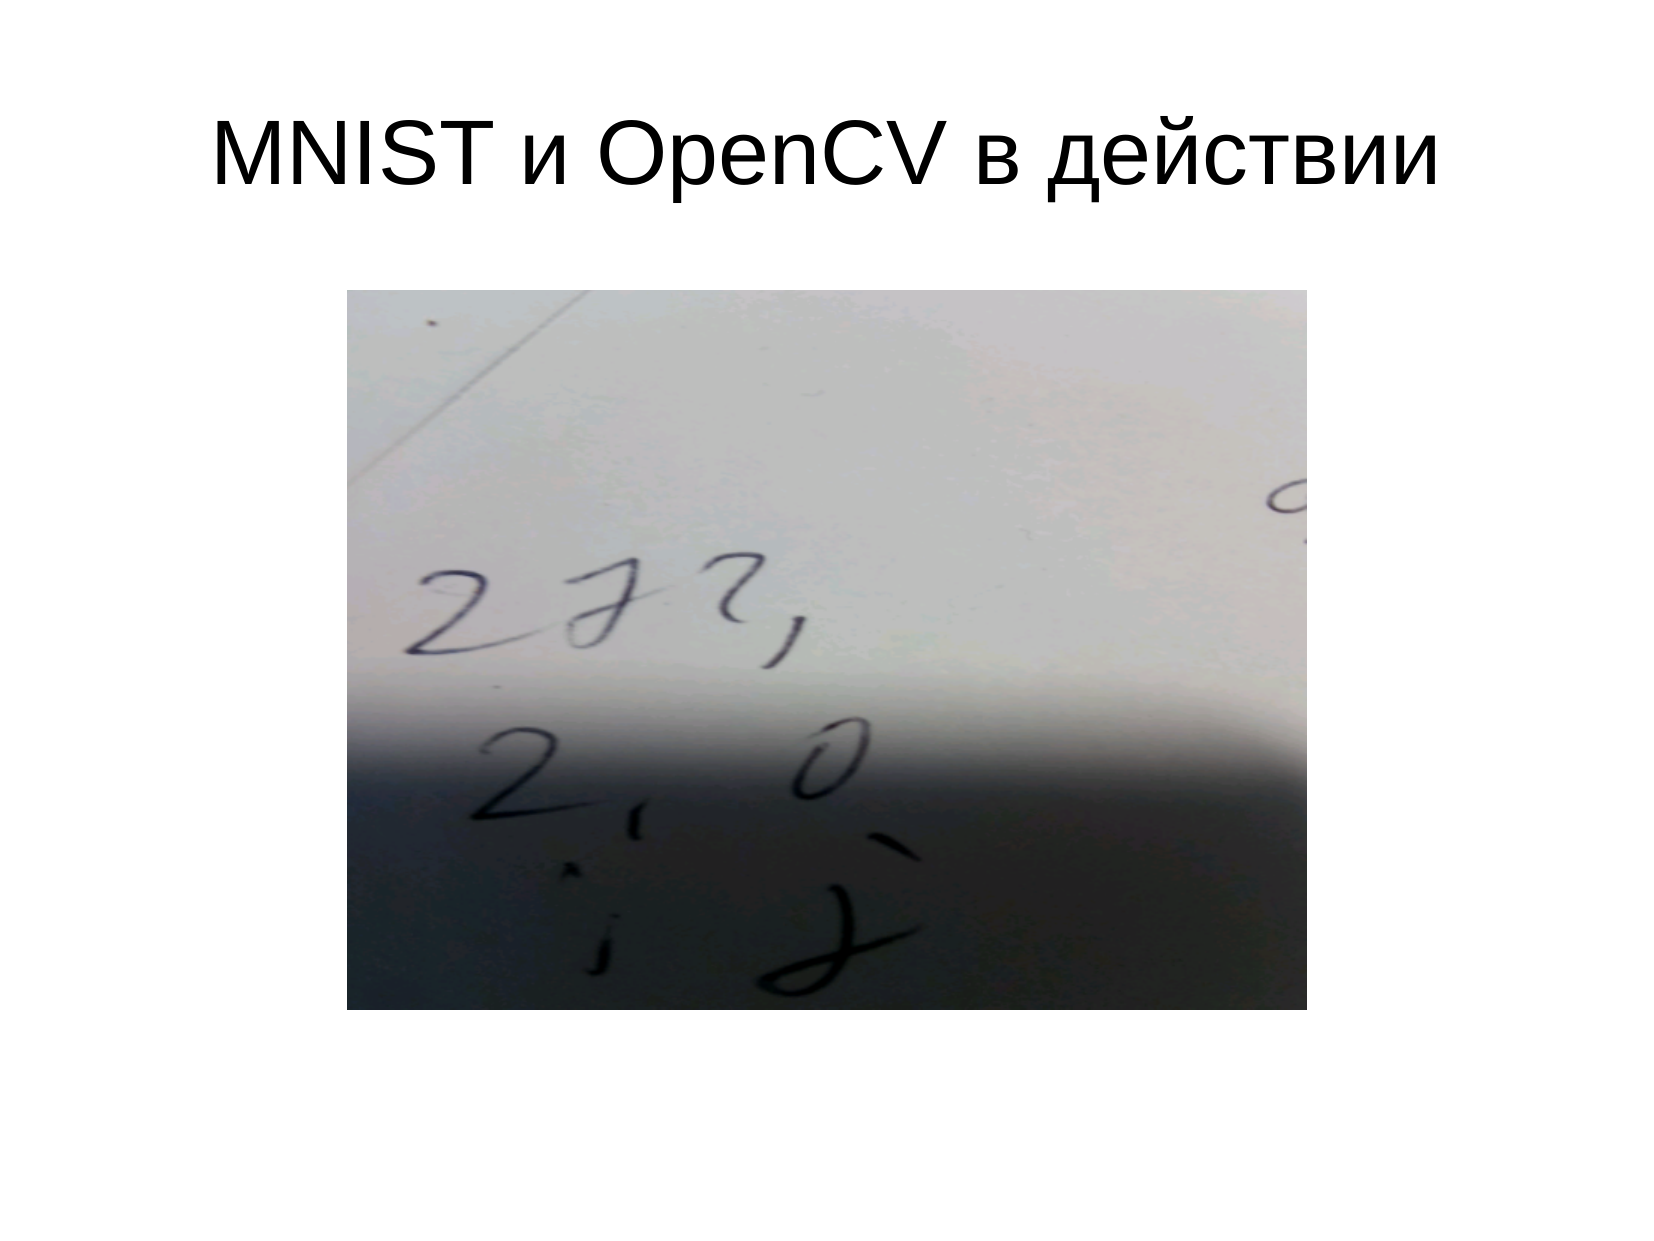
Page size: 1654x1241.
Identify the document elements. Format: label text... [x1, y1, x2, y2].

picture [347, 290, 1307, 1010]
title MNIST и OpenCV в действии [82, 49, 1571, 257]
